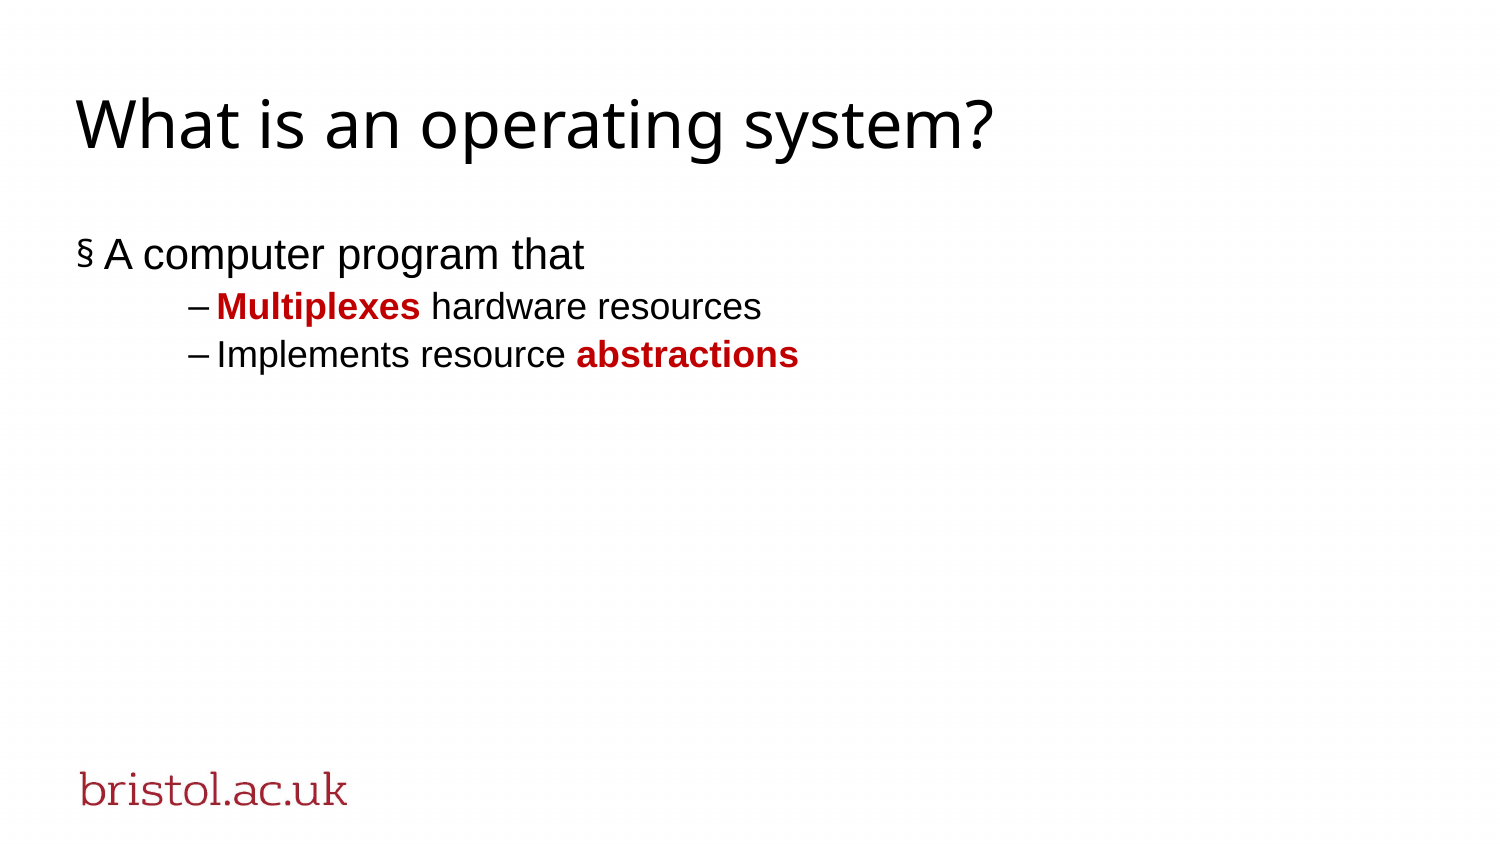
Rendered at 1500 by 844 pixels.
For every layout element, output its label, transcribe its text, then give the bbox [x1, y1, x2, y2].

list A computer program that Multiplexes hardware resources Implements resource abstractions [60, 224, 1440, 699]
title What is an operating system? [60, 44, 1440, 209]
